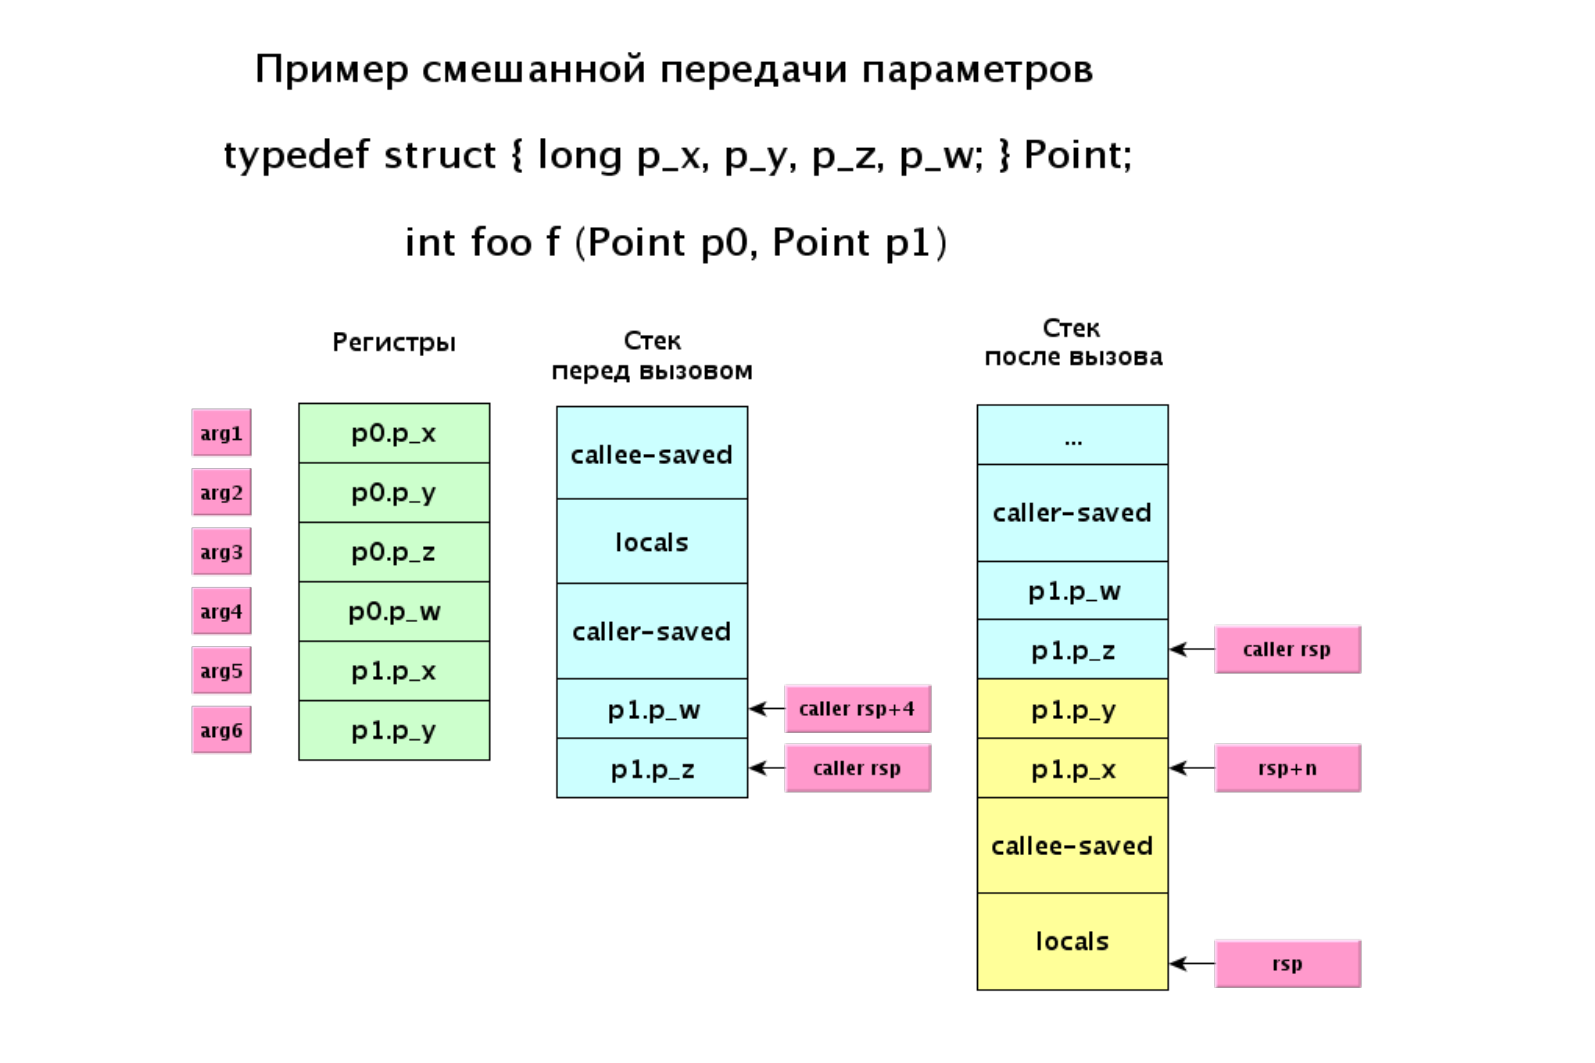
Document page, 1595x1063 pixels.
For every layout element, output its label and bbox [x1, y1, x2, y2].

picture [150, 15, 1385, 1013]
